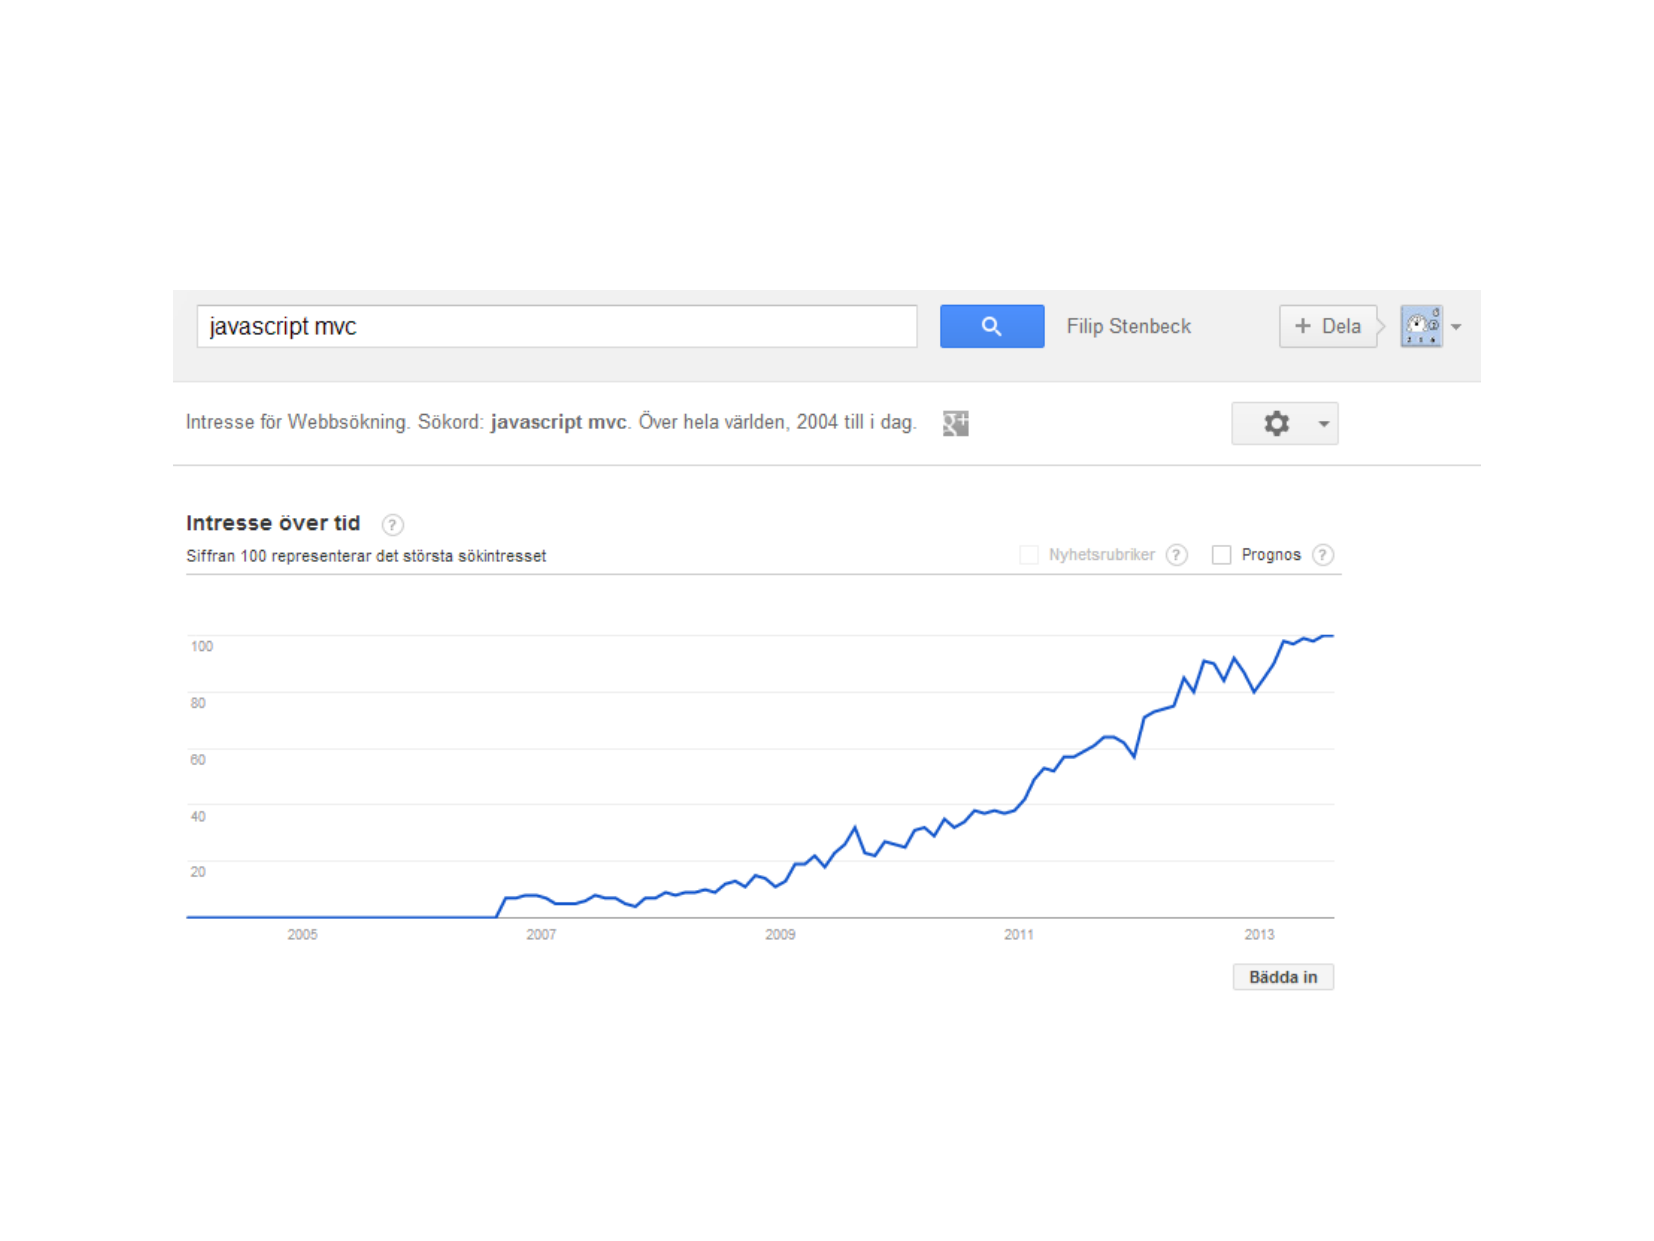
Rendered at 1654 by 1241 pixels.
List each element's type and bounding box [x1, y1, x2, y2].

picture [173, 290, 1481, 1010]
